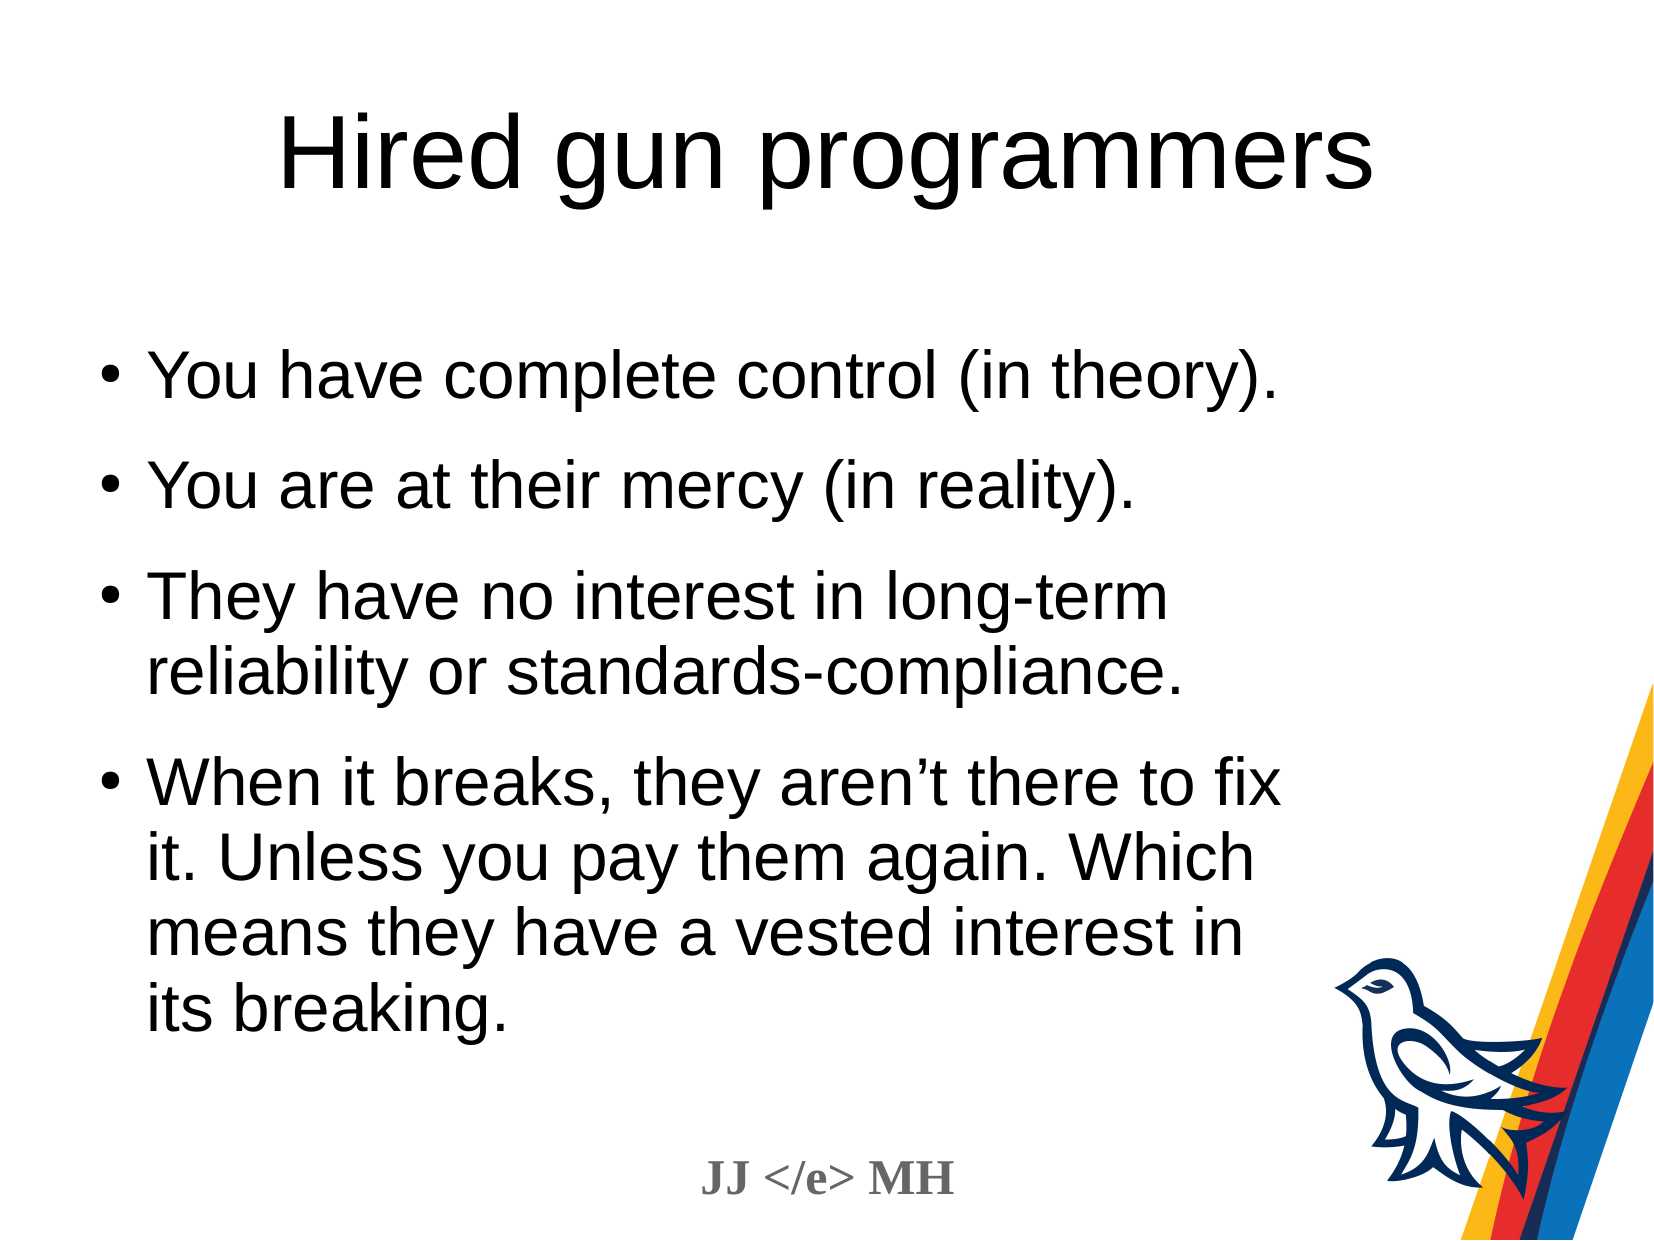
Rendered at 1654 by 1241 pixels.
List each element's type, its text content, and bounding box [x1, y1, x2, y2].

picture [1324, 684, 1654, 1240]
title Hired gun programmers [82, 49, 1571, 257]
list You have complete control (in theory). You are at their mercy (in reality). They have no interest in long-term reliability or standards-compliance. When it breaks, they aren’t there to fix it. Unless you pay them again. Which means they have a vested interest in its breaking. [82, 337, 1300, 1057]
